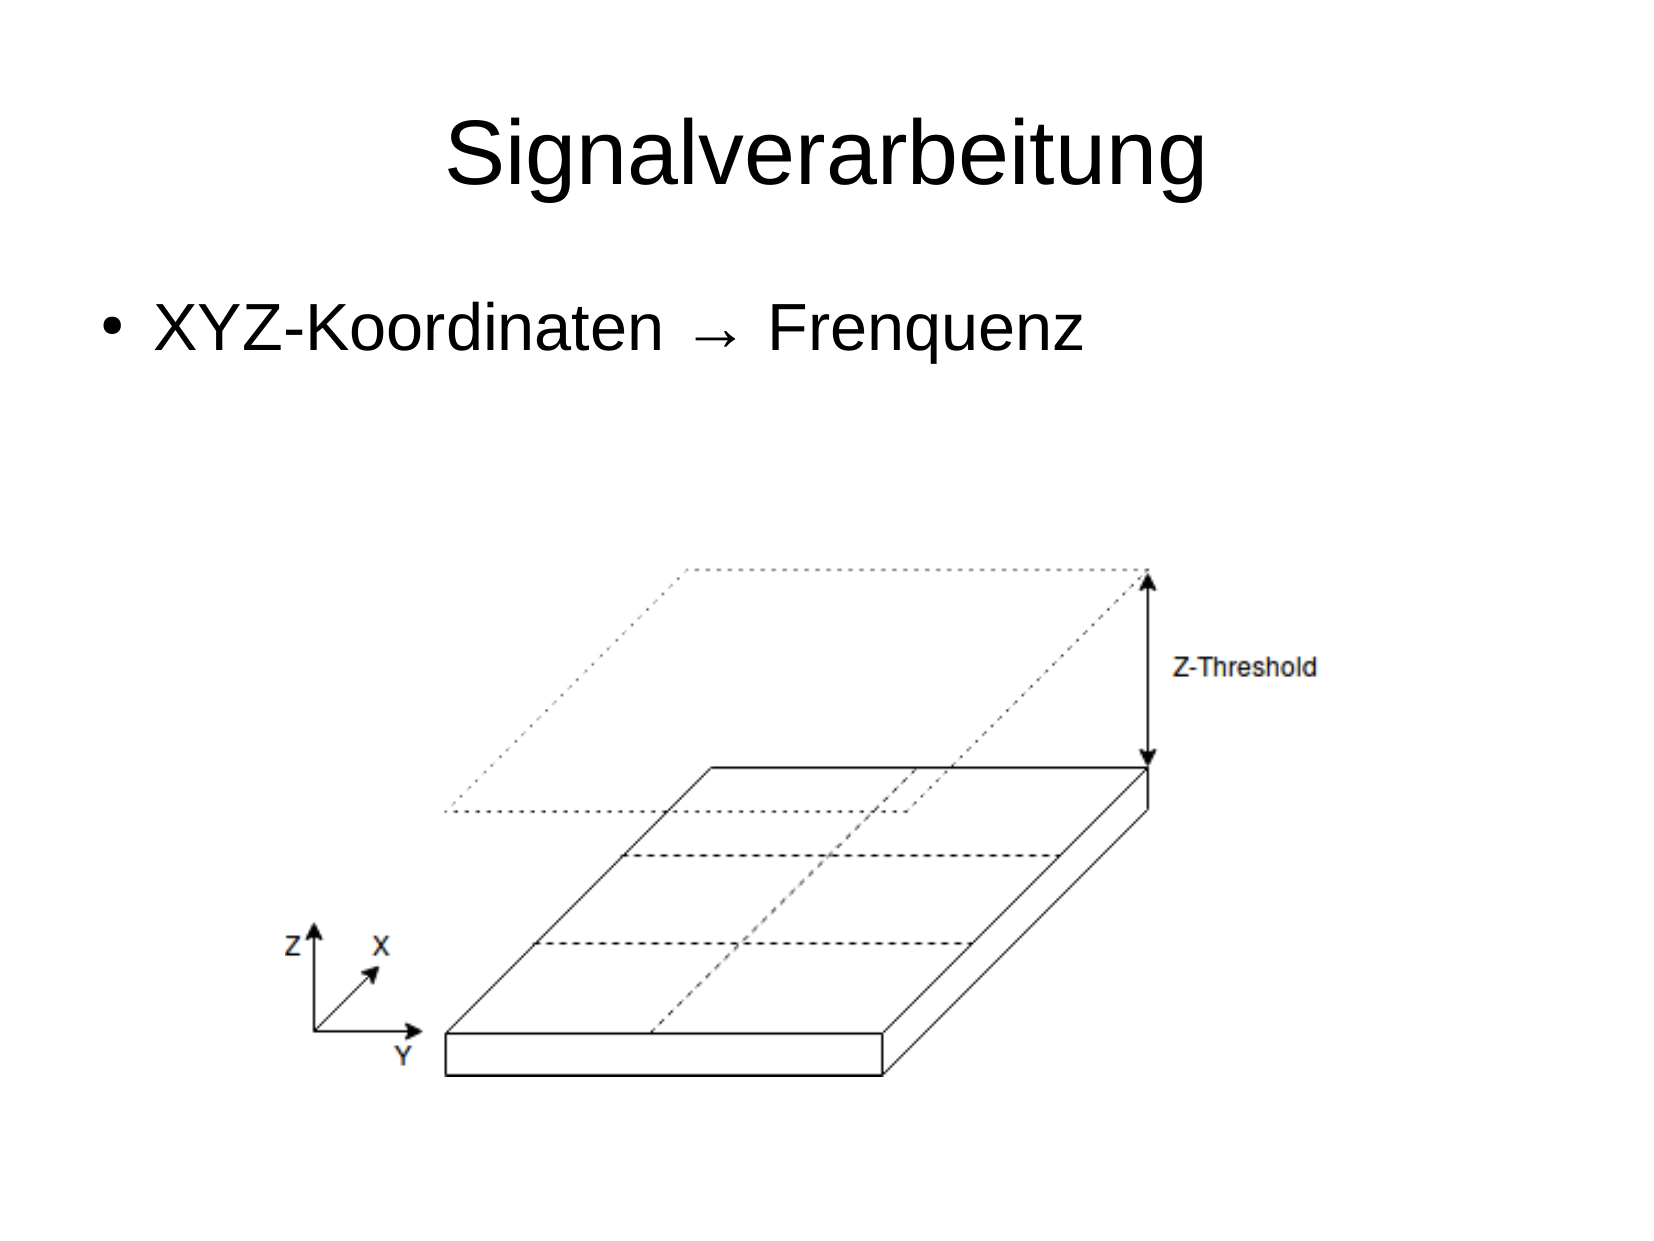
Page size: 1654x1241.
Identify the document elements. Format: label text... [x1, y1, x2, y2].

title Signalverarbeitung [82, 49, 1571, 257]
list XYZ-Koordinaten → Frenquenz [82, 290, 1571, 1010]
picture [285, 554, 1347, 1077]
